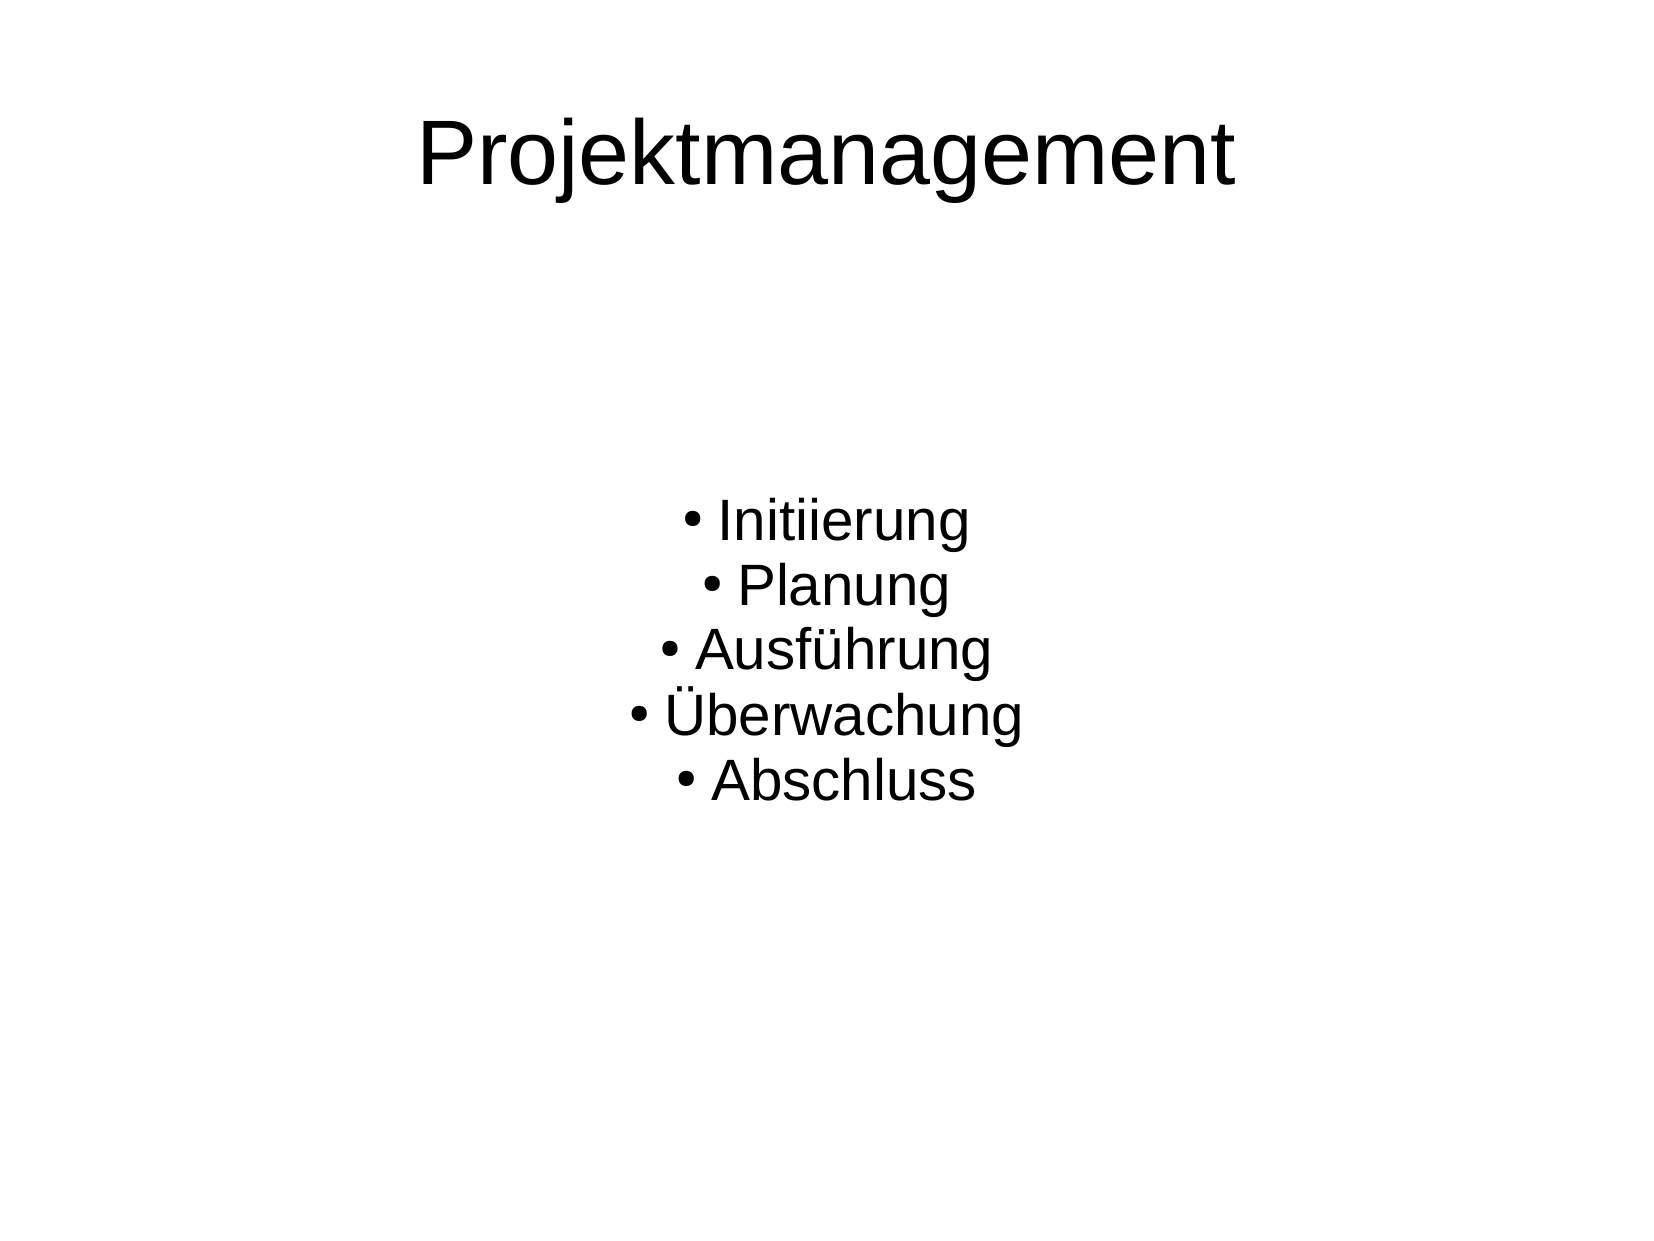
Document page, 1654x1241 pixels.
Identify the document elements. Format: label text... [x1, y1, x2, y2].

subtitle Initiierung Planung Ausführung Überwachung Abschluss [82, 290, 1571, 1010]
title Projektmanagement [82, 49, 1571, 257]
